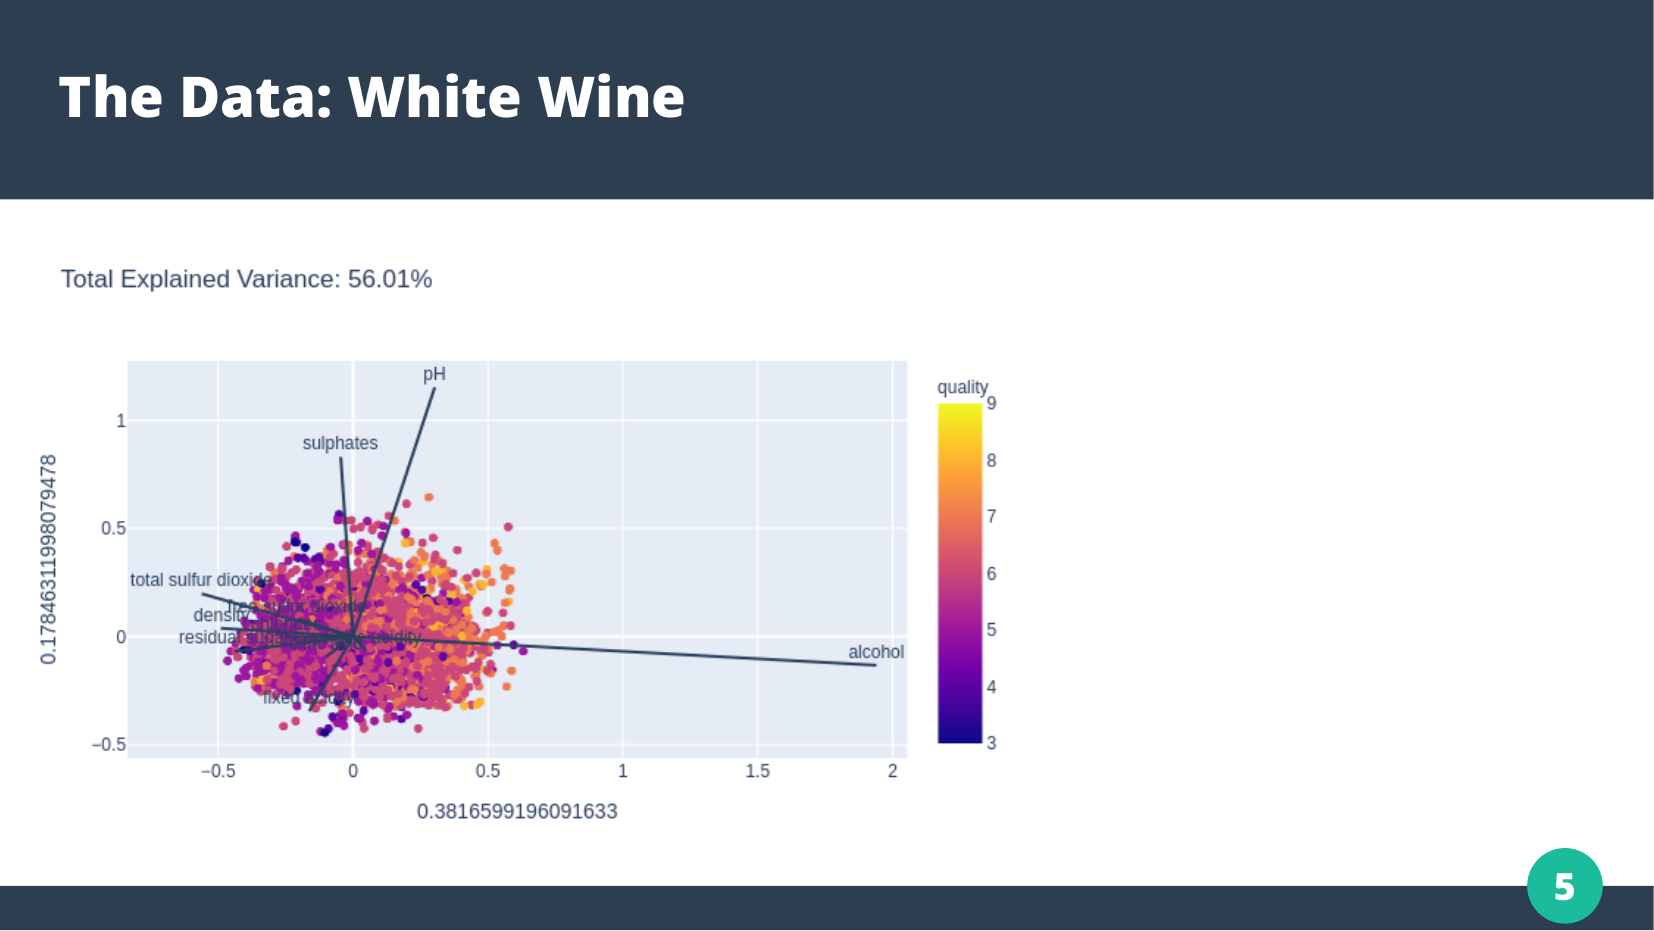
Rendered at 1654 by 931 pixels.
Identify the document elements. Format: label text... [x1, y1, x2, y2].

picture [10, 214, 1023, 876]
title The Data: White Wine [59, 37, 1595, 156]
